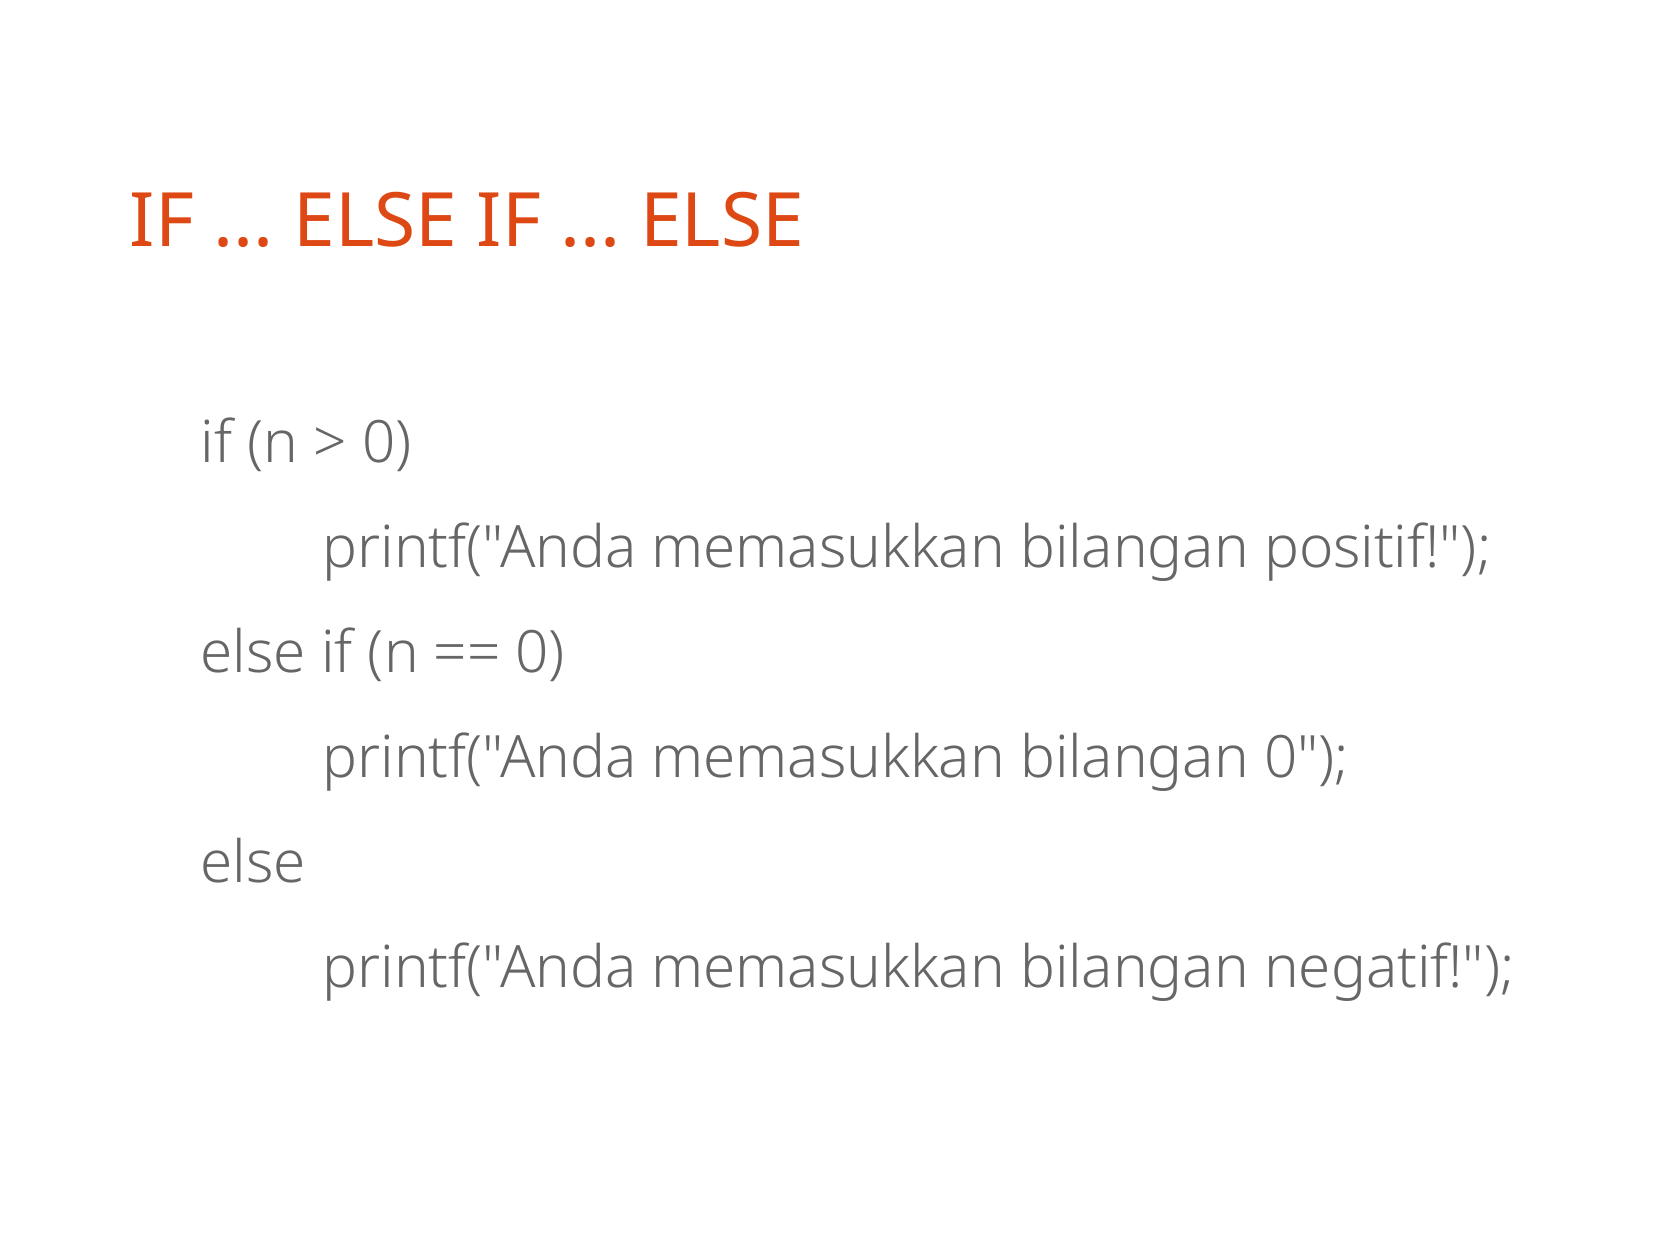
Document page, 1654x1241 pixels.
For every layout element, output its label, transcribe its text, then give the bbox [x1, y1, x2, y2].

title IF ... ELSE IF ... ELSE [129, 153, 1518, 281]
list if (n > 0) printf("Anda memasukkan bilangan positif!"); else if (n == 0) printf("Anda memasukkan bilangan 0"); else printf("Anda memasukkan bilangan negatif!"); [129, 295, 1518, 1010]
